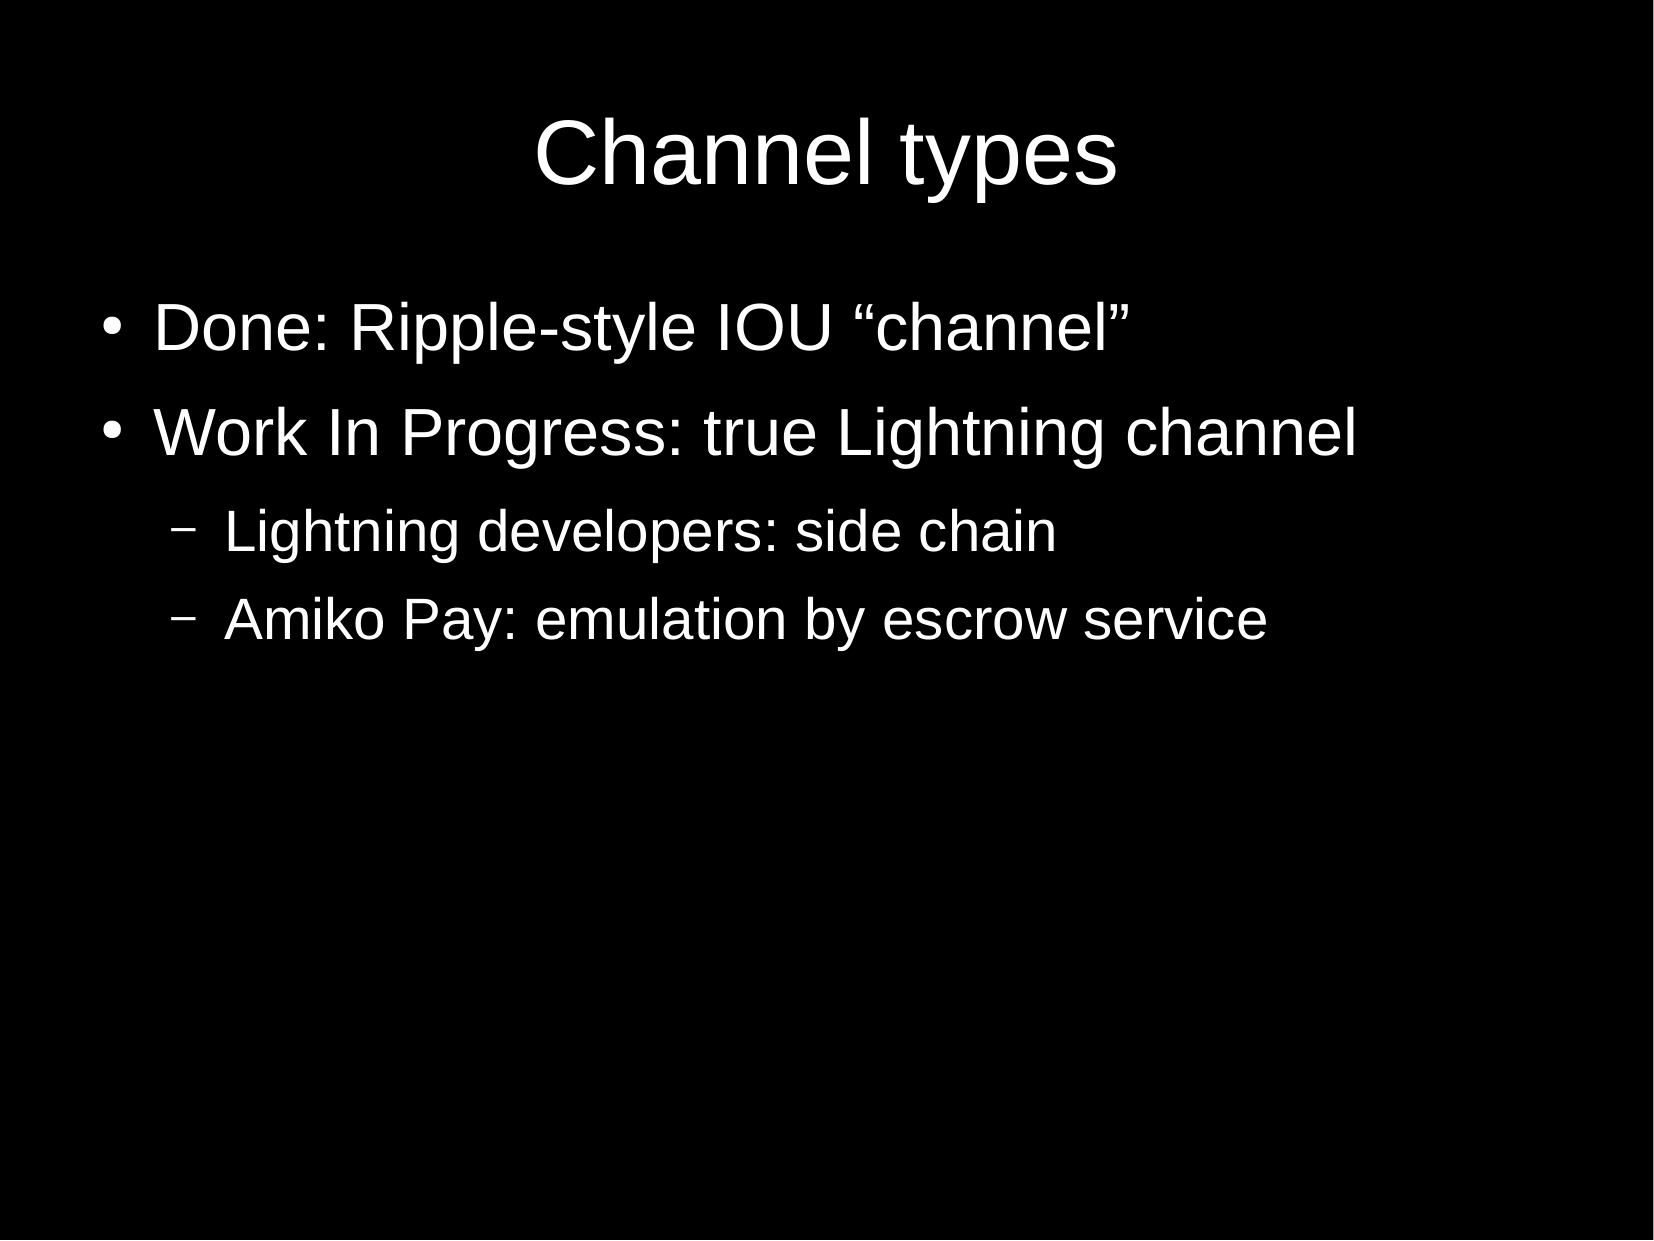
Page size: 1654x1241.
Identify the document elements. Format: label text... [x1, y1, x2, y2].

list Done: Ripple-style IOU “channel” Work In Progress: true Lightning channel Lightning developers: side chain Amiko Pay: emulation by escrow service [82, 290, 1538, 1010]
title Channel types [82, 49, 1571, 257]
